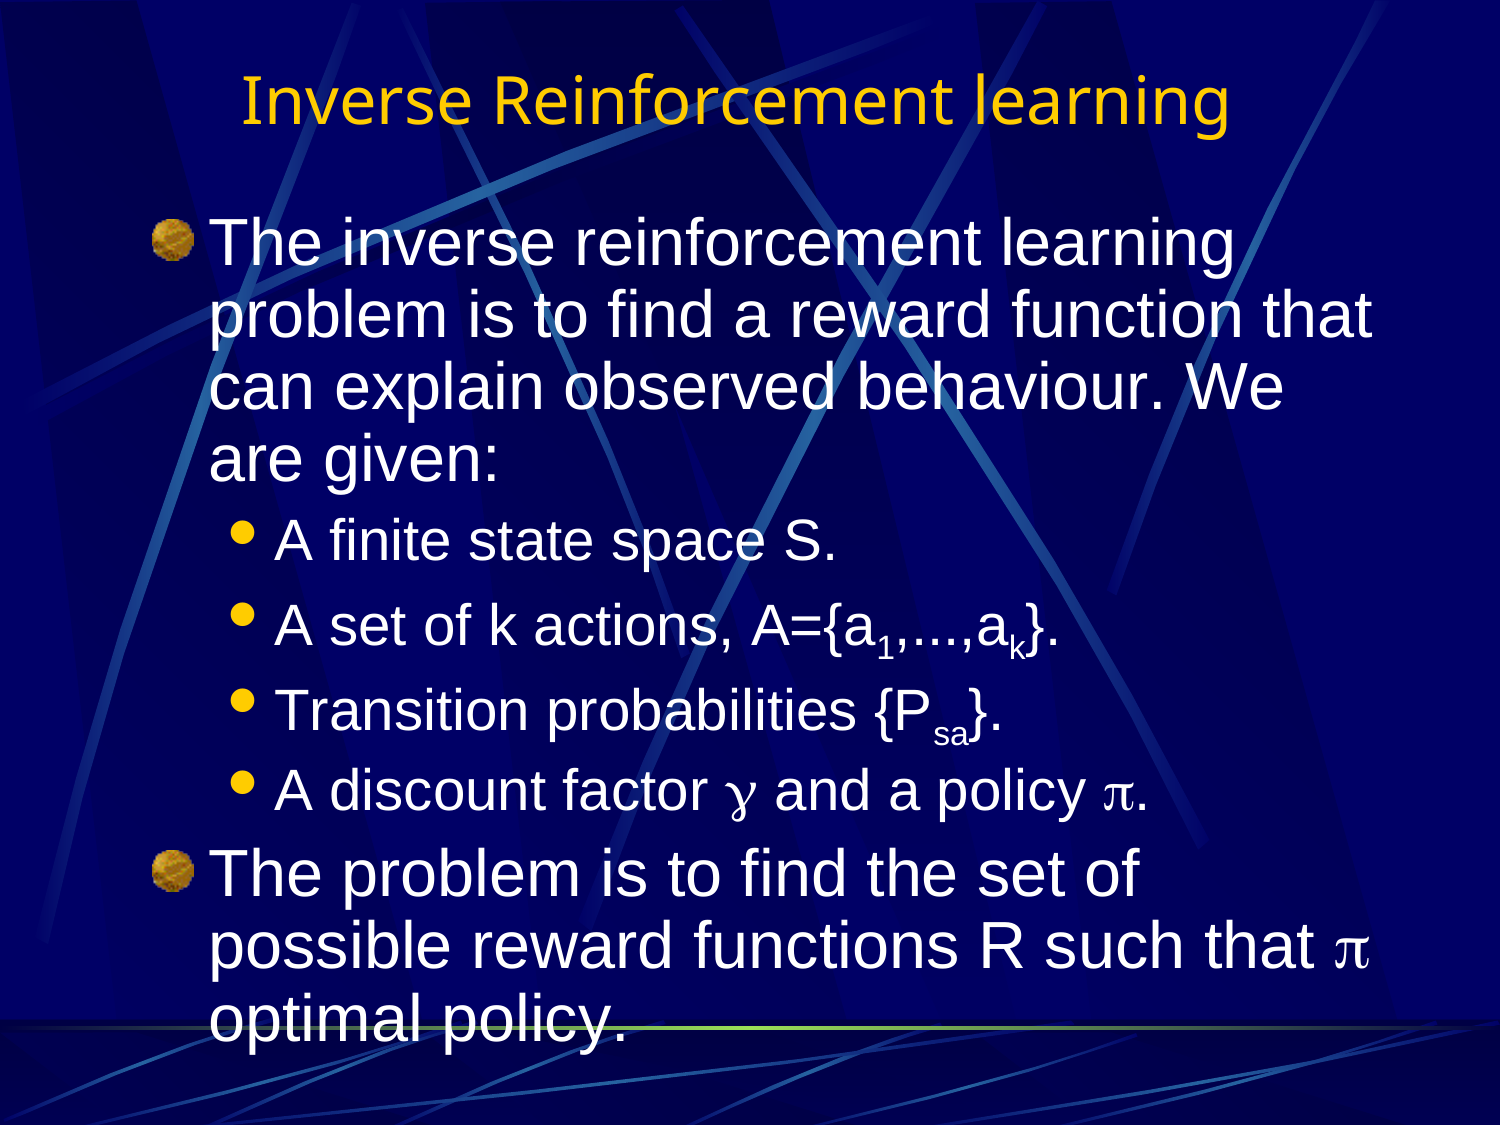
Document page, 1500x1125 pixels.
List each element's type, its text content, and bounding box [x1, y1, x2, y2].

title Inverse Reinforcement learning [99, 49, 1375, 146]
list The inverse reinforcement learning problem is to find a reward function that can explain observed behaviour. We are given: A finite state space S. A set of k actions, A={a1,...,ak}. Transition probabilities {Psa}. A discount factor  and a policy . The problem is to find the set of possible reward functions R such that  optimal policy. [137, 200, 1413, 1088]
